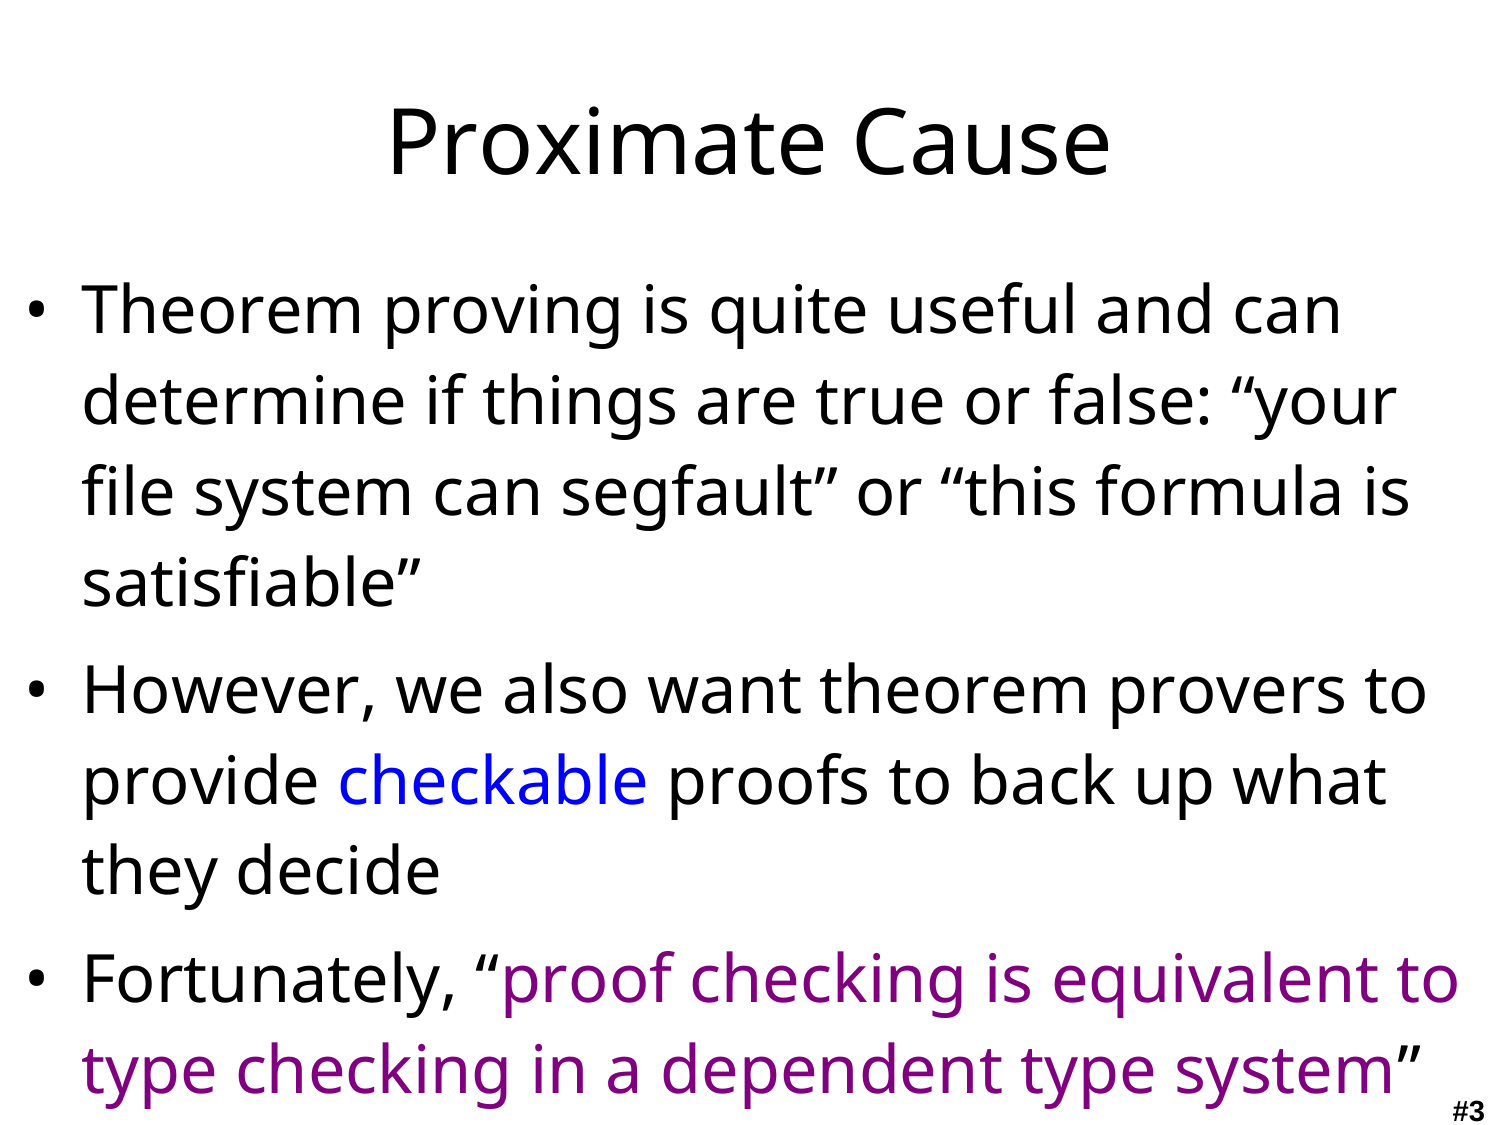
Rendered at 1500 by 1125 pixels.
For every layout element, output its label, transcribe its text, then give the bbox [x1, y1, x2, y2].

title Proximate Cause [24, 45, 1476, 233]
list Theorem proving is quite useful and can determine if things are true or false: “your file system can segfault” or “this formula is satisfiable” However, we also want theorem provers to provide checkable proofs to back up what they decide Fortunately, “proof checking is equivalent to type checking in a dependent type system” [24, 262, 1476, 1101]
